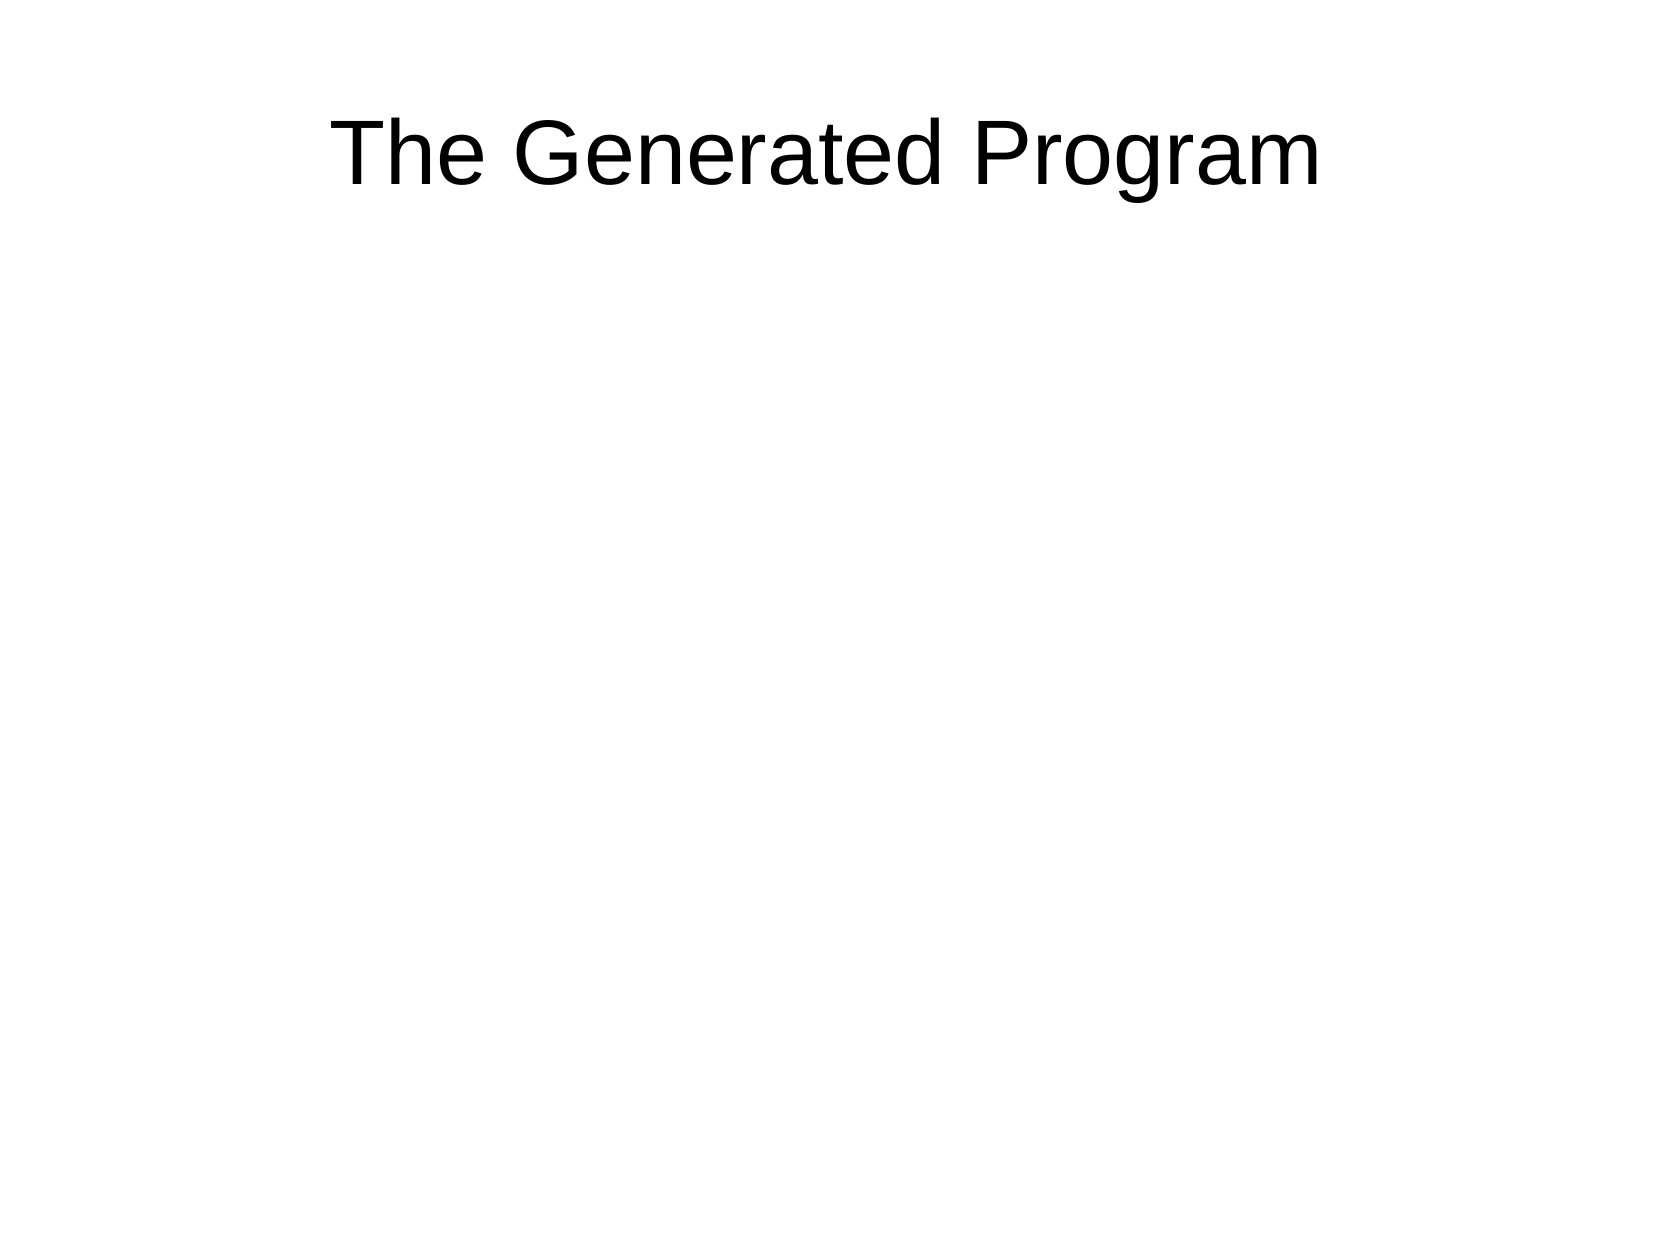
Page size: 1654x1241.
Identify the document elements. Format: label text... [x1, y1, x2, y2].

title The Generated Program [82, 56, 1571, 250]
